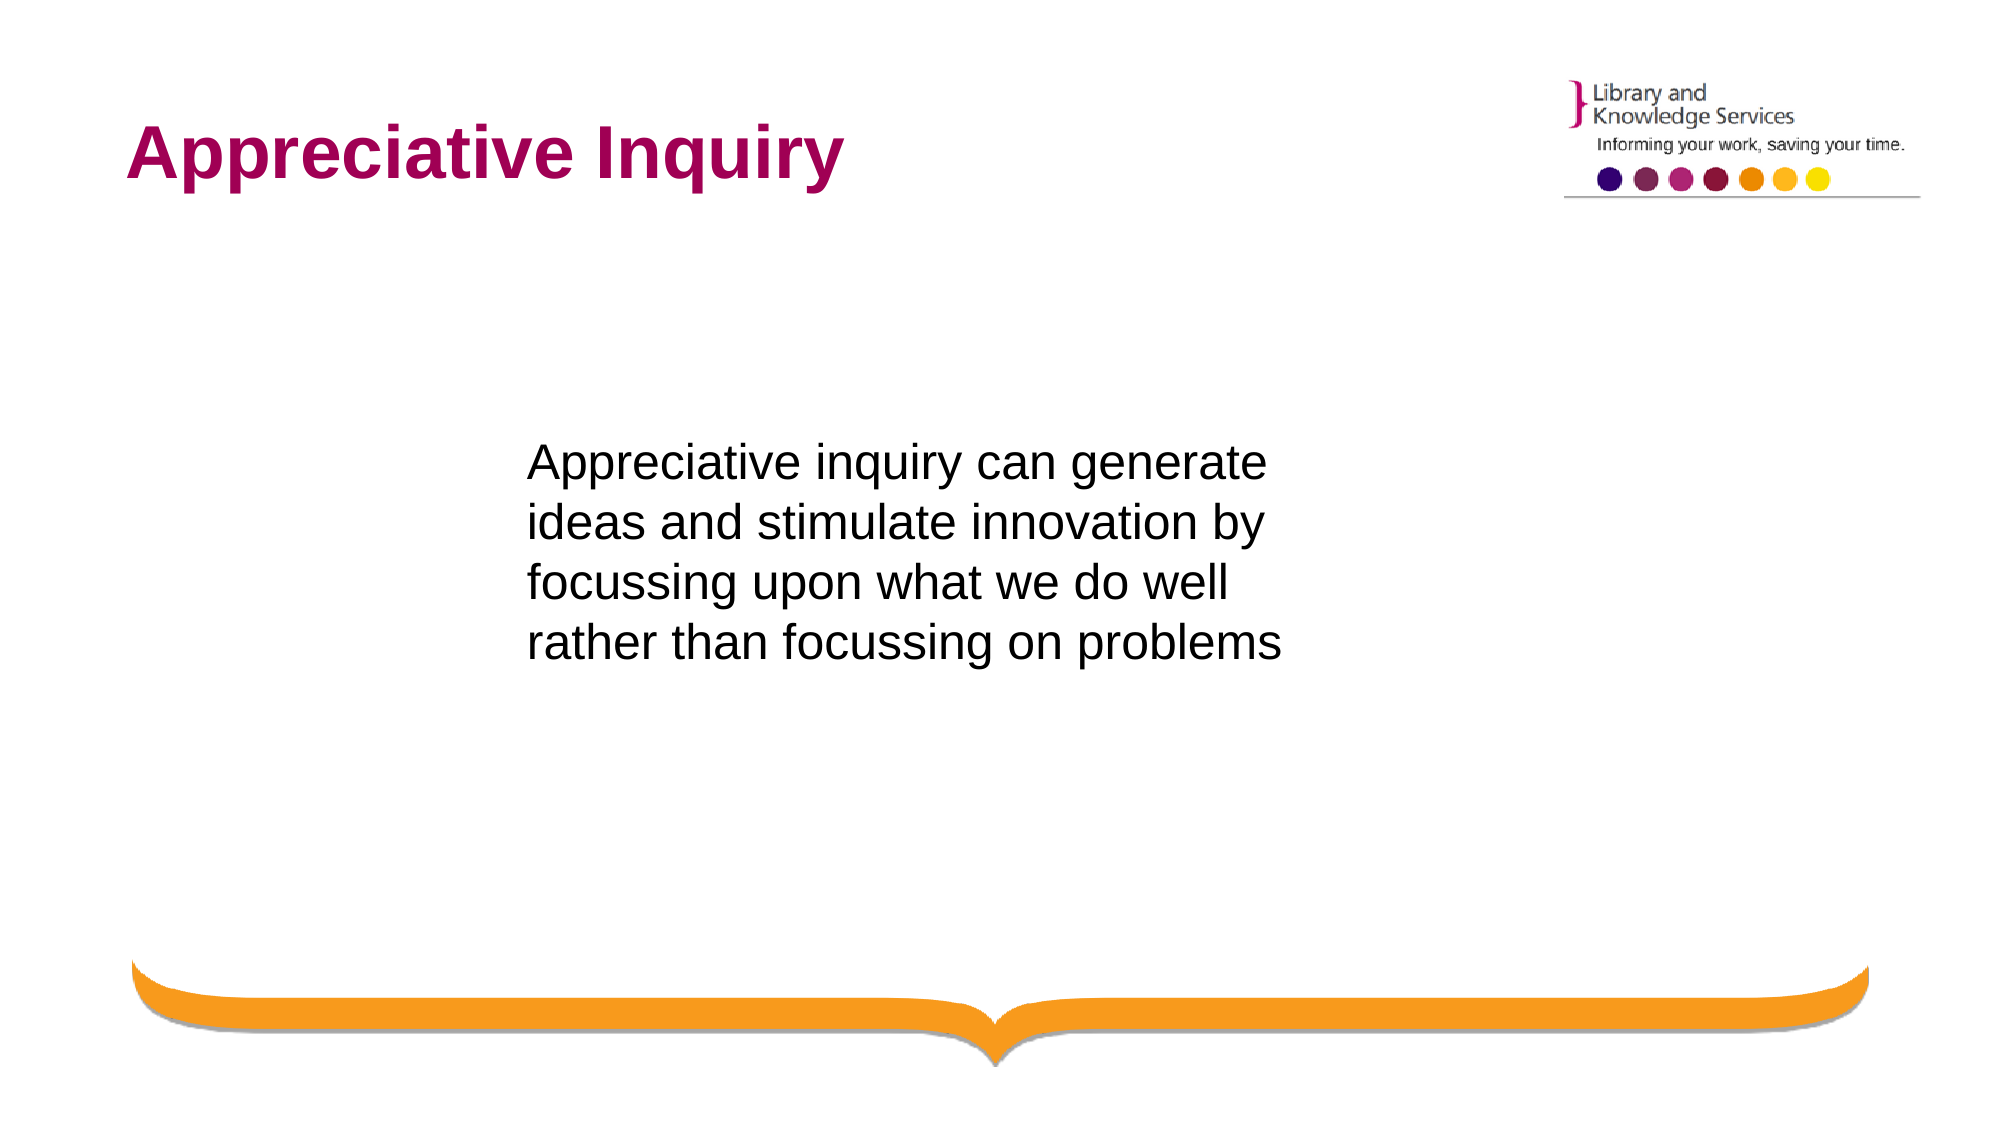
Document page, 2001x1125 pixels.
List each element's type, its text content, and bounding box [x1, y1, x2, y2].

picture [1564, 76, 1923, 196]
title Appreciative Inquiry [110, 56, 1251, 203]
picture [132, 959, 1868, 1063]
text_box Appreciative inquiry can generate ideas and stimulate innovation by focussing upon what we do well rather than focussing on problems [511, 422, 1348, 741]
